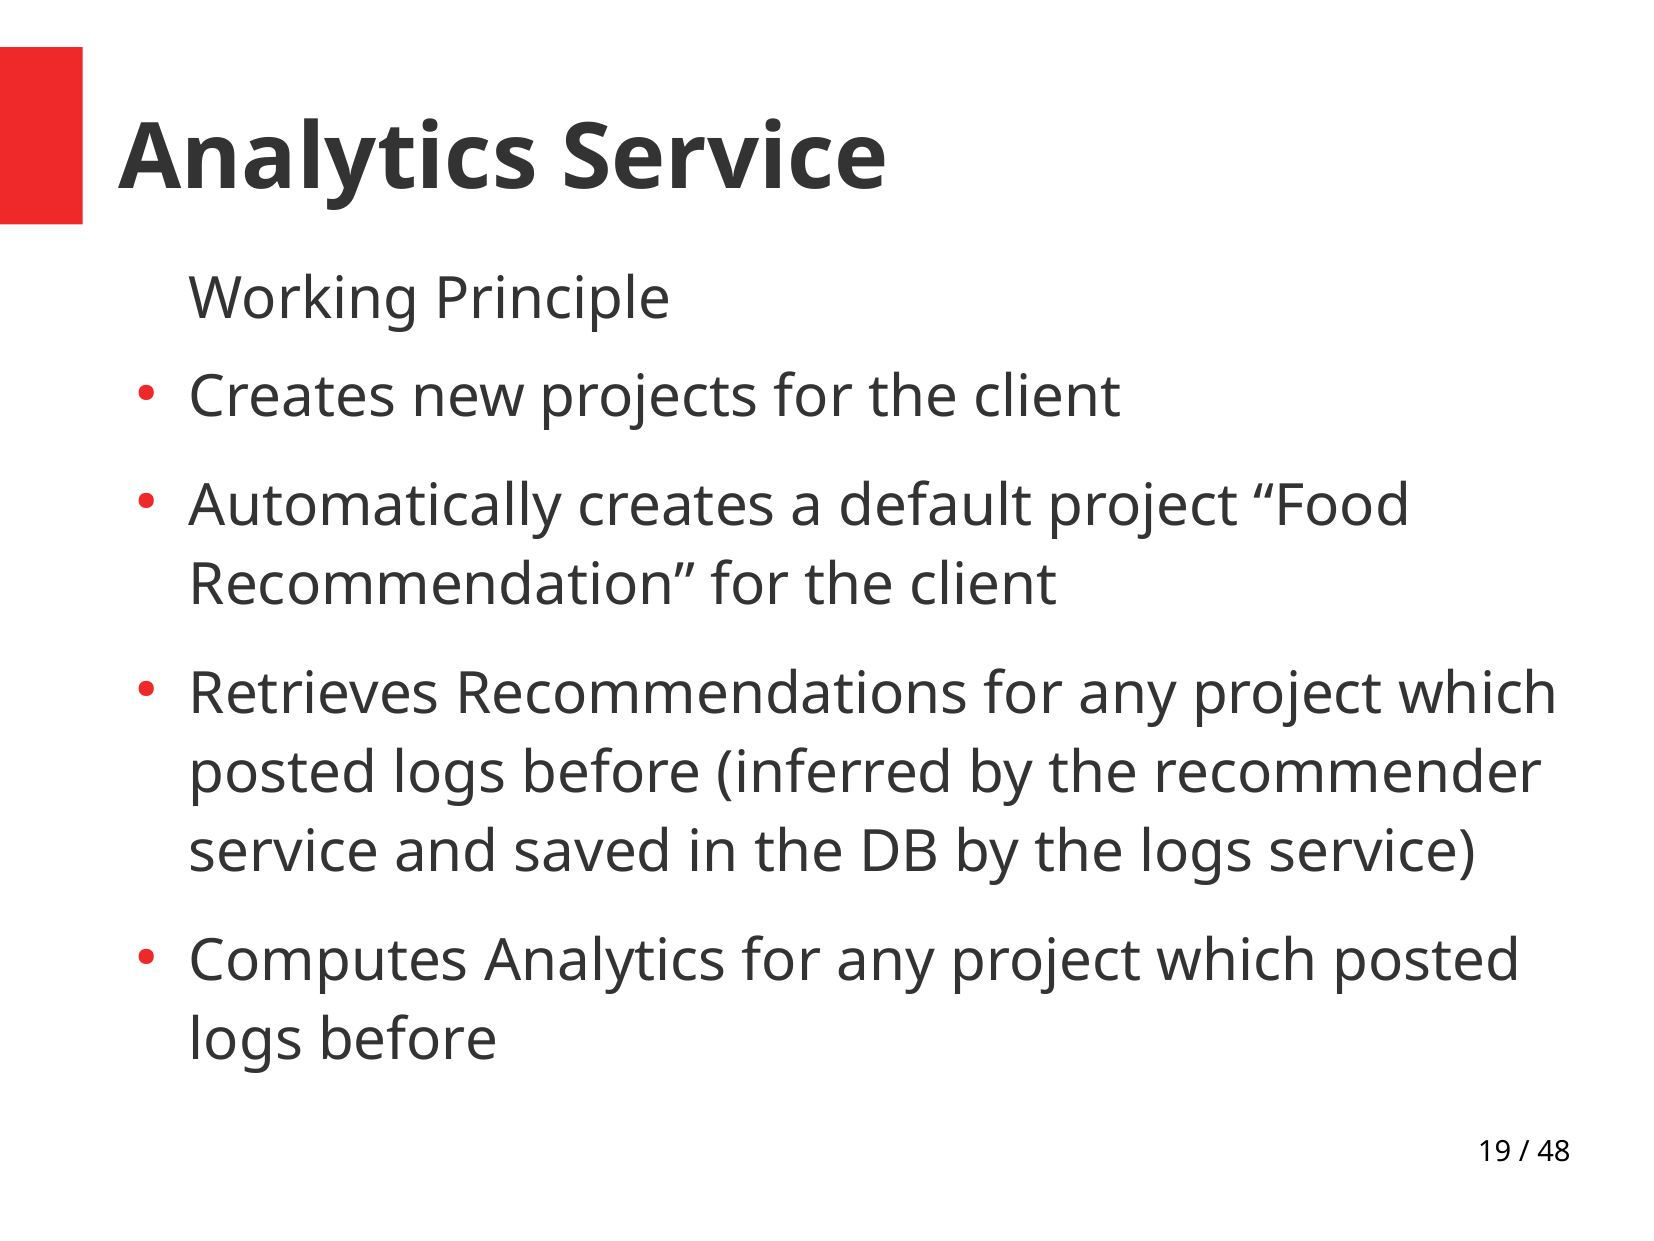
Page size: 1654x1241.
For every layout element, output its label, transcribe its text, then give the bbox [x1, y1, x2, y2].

list Working Principle [118, 256, 1276, 353]
list Creates new projects for the client Automatically creates a default project “Food Recommendation” for the client Retrieves Recommendations for any project which posted logs before (inferred by the recommender service and saved in the DB by the logs service) Computes Analytics for any project which posted logs before [118, 354, 1576, 1074]
title Analytics Service [118, 49, 1571, 257]
